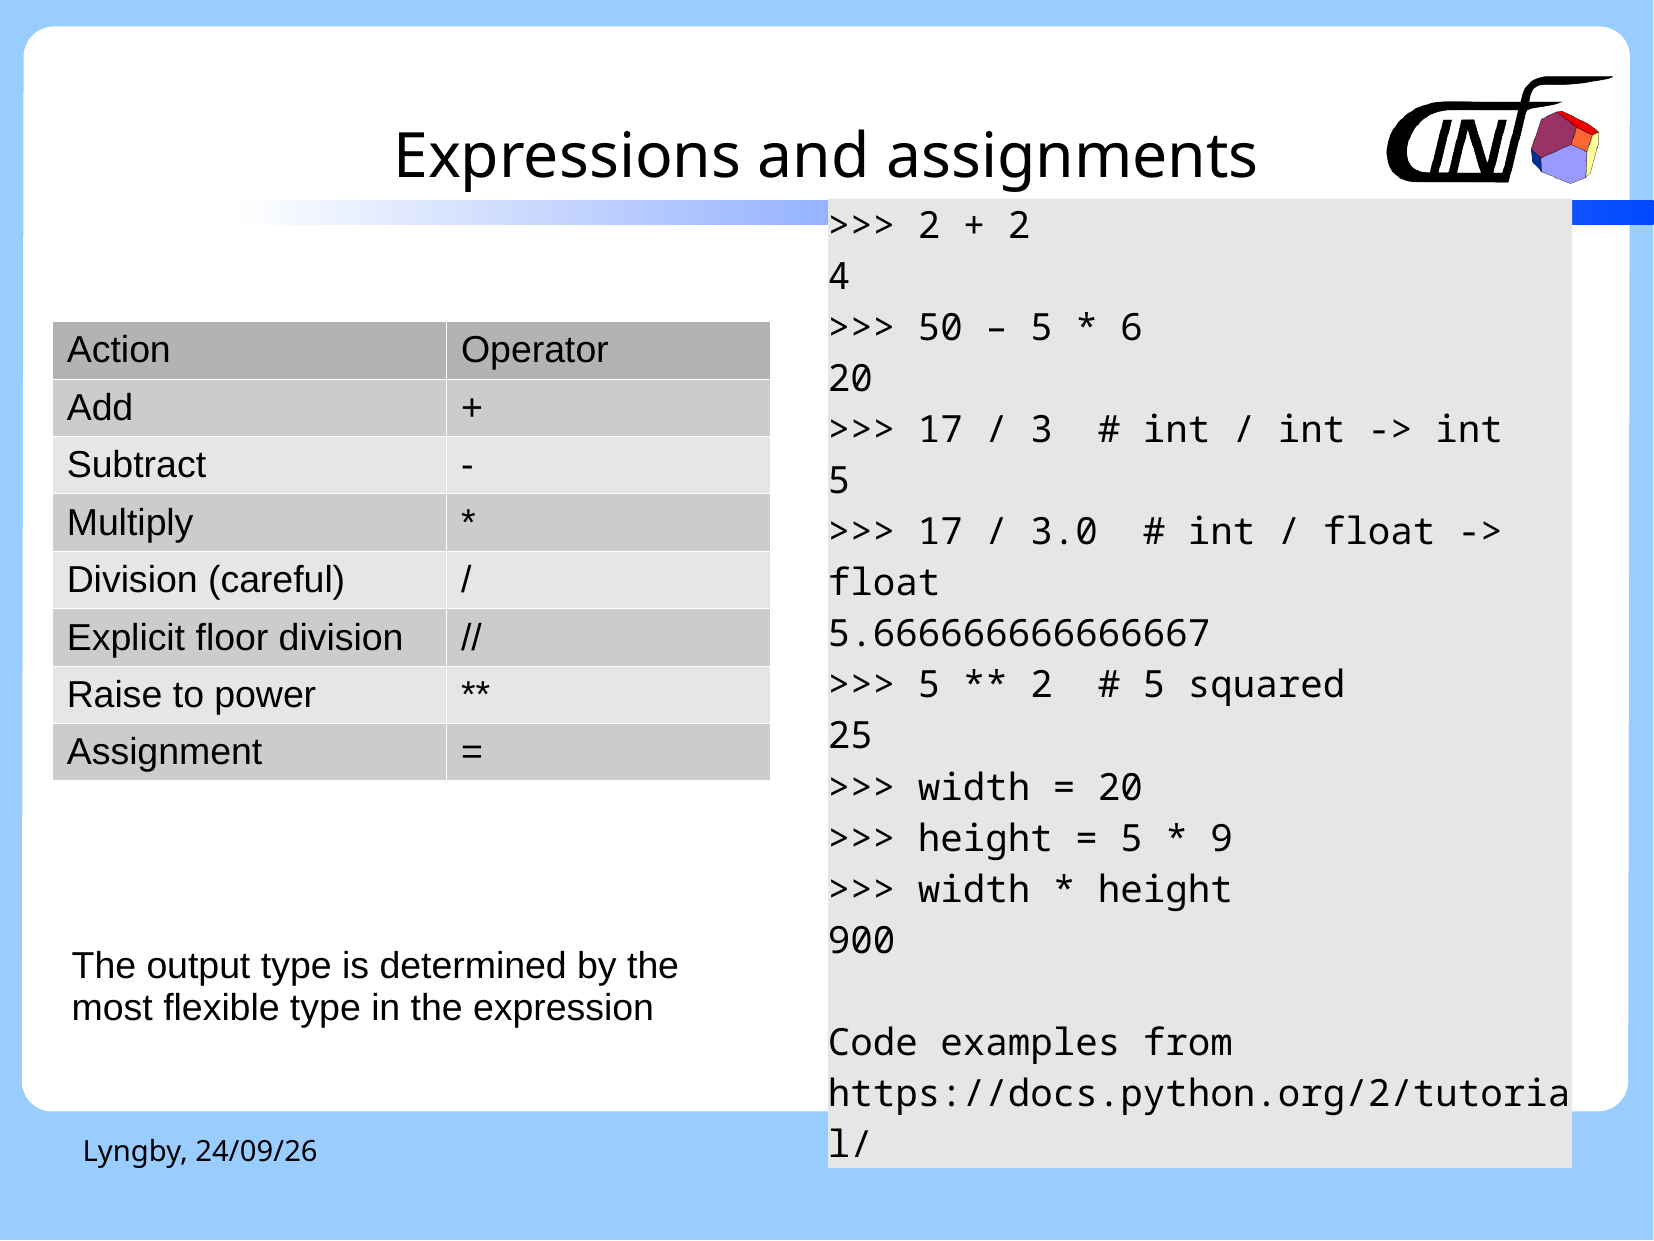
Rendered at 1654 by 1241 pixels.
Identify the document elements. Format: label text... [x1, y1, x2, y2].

table_cell / [447, 552, 770, 608]
table_cell * [447, 494, 770, 551]
table_cell // [447, 609, 770, 666]
table_cell Raise to power [53, 667, 446, 723]
table_cell Division (careful) [53, 552, 446, 608]
table_cell Explicit floor division [53, 609, 446, 666]
table_header Operator [447, 322, 770, 379]
title Expressions and assignments [82, 49, 1571, 257]
table_cell Assignment [53, 724, 446, 780]
text_box The output type is determined by the most flexible type in the expression [56, 937, 769, 1036]
table_cell + [447, 380, 770, 436]
table_header Action [53, 322, 446, 379]
table_cell - [447, 437, 770, 493]
text_box >>> 2 + 2 4 >>> 50 – 5 * 6 20 >>> 17 / 3 # int / int -> int 5 >>> 17 / 3.0 # int / float -> float 5.666666666666667 >>> 5 ** 2 # 5 squared 25 >>> width = 20 >>> height = 5 * 9 >>> width * height 900 Code examples from https://docs.python.org/2/tutorial/ [828, 291, 1573, 1075]
table_cell Subtract [53, 437, 446, 493]
table_cell Add [53, 380, 446, 436]
table_cell ** [447, 667, 770, 723]
table_cell = [447, 724, 770, 780]
table_cell Multiply [53, 494, 446, 551]
picture [1571, 76, 1613, 184]
